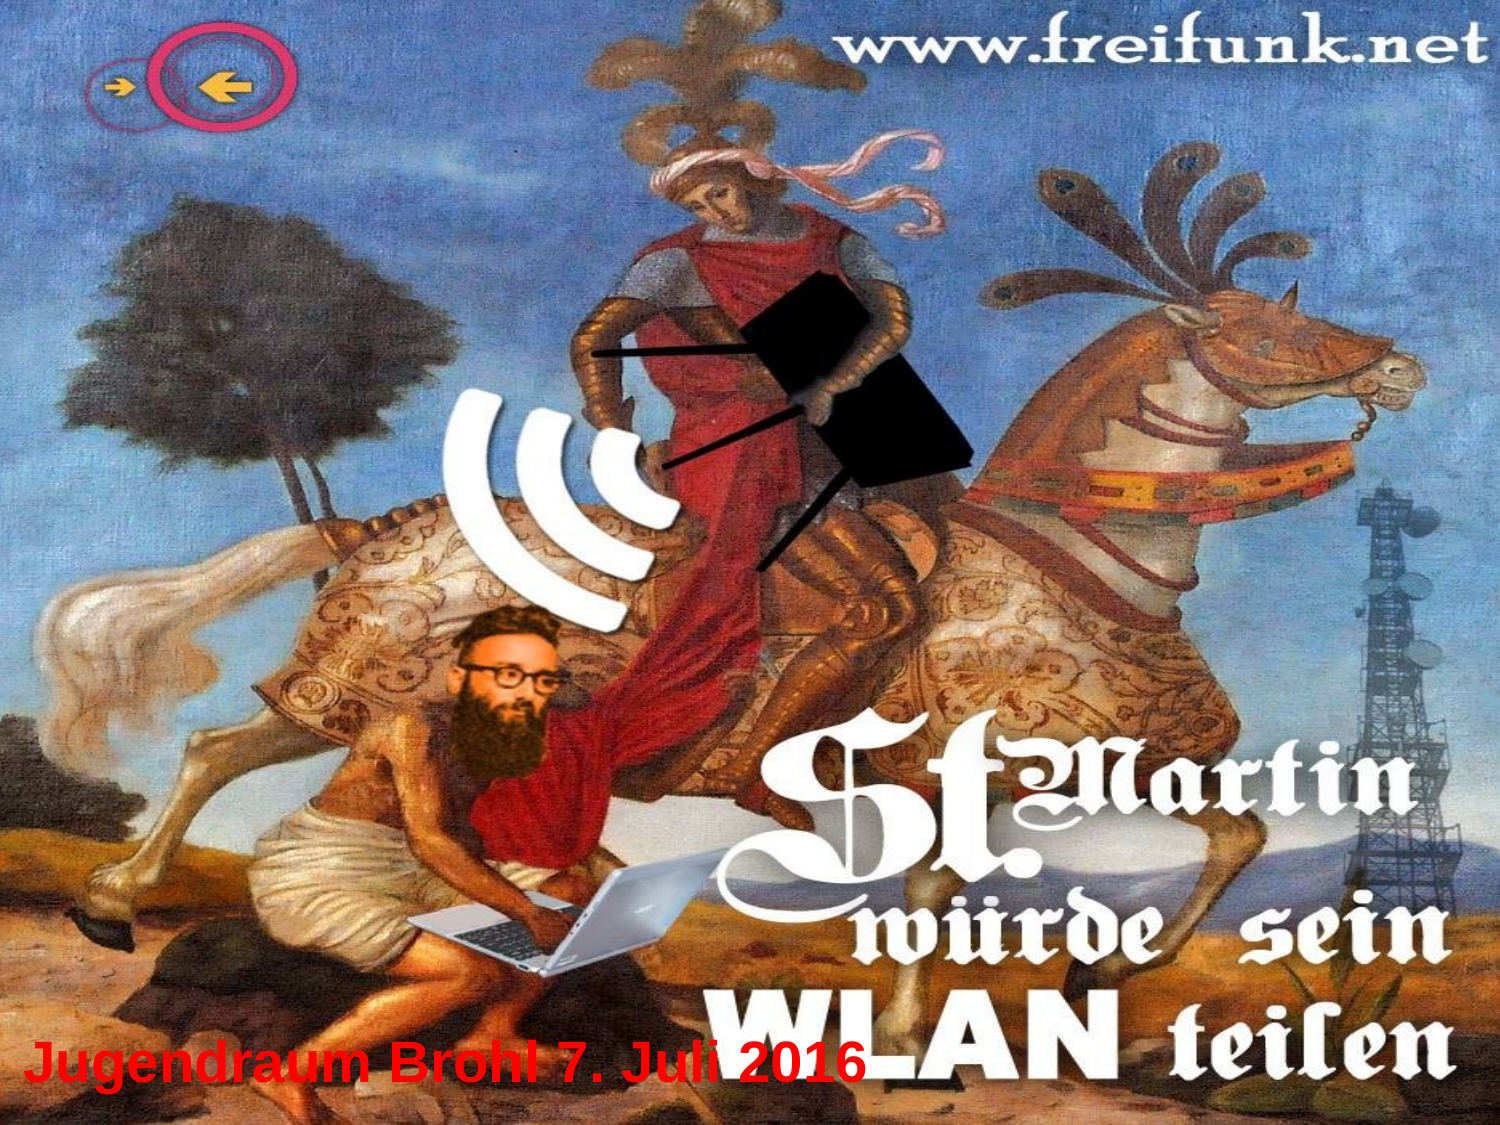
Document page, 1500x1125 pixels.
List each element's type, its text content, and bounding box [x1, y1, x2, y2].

picture [0, 0, 1500, 1125]
title Jugendraum Brohl 7. Juli 2016 [23, 998, 1006, 1119]
